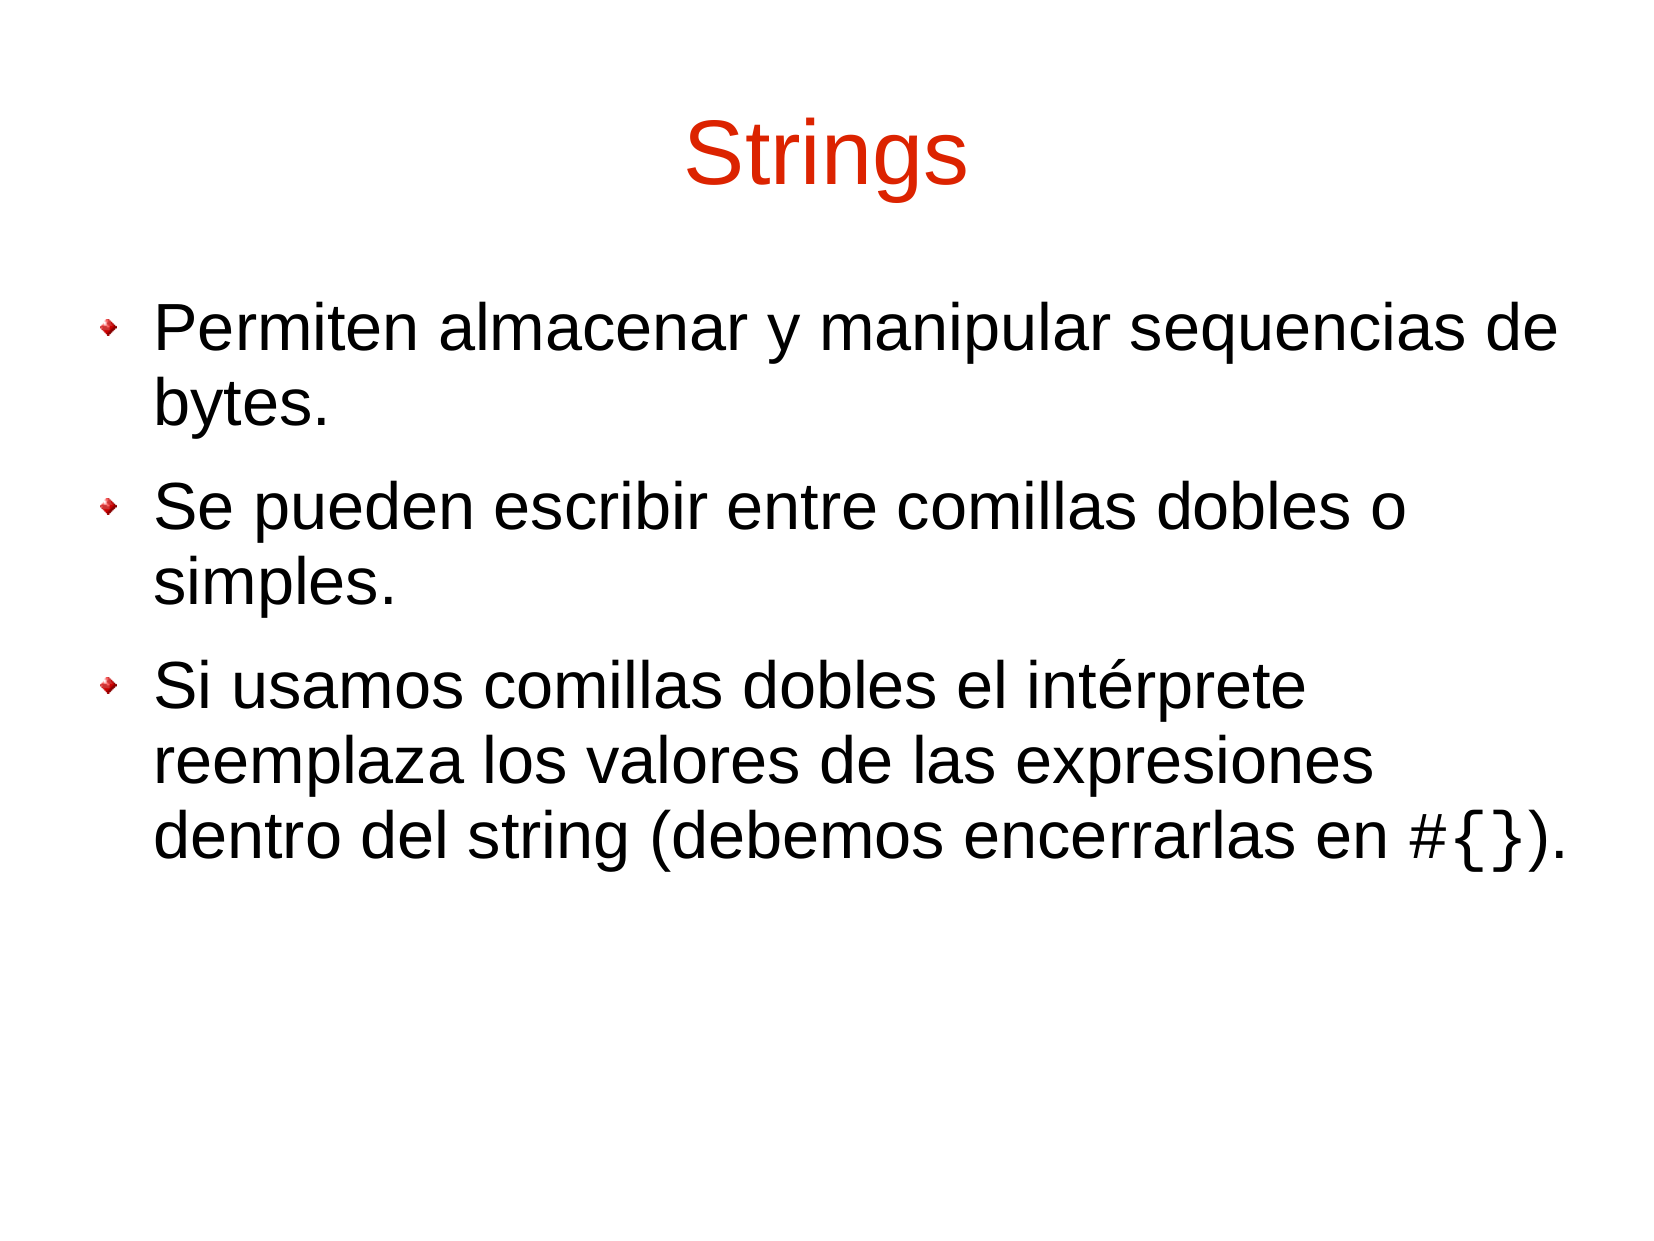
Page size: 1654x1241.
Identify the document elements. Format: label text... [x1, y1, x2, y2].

list Permiten almacenar y manipular sequencias de bytes. Se pueden escribir entre comillas dobles o simples. Si usamos comillas dobles el intérprete reemplaza los valores de las expresiones dentro del string (debemos encerrarlas en #{}). [82, 290, 1571, 1109]
title Strings [82, 49, 1571, 257]
